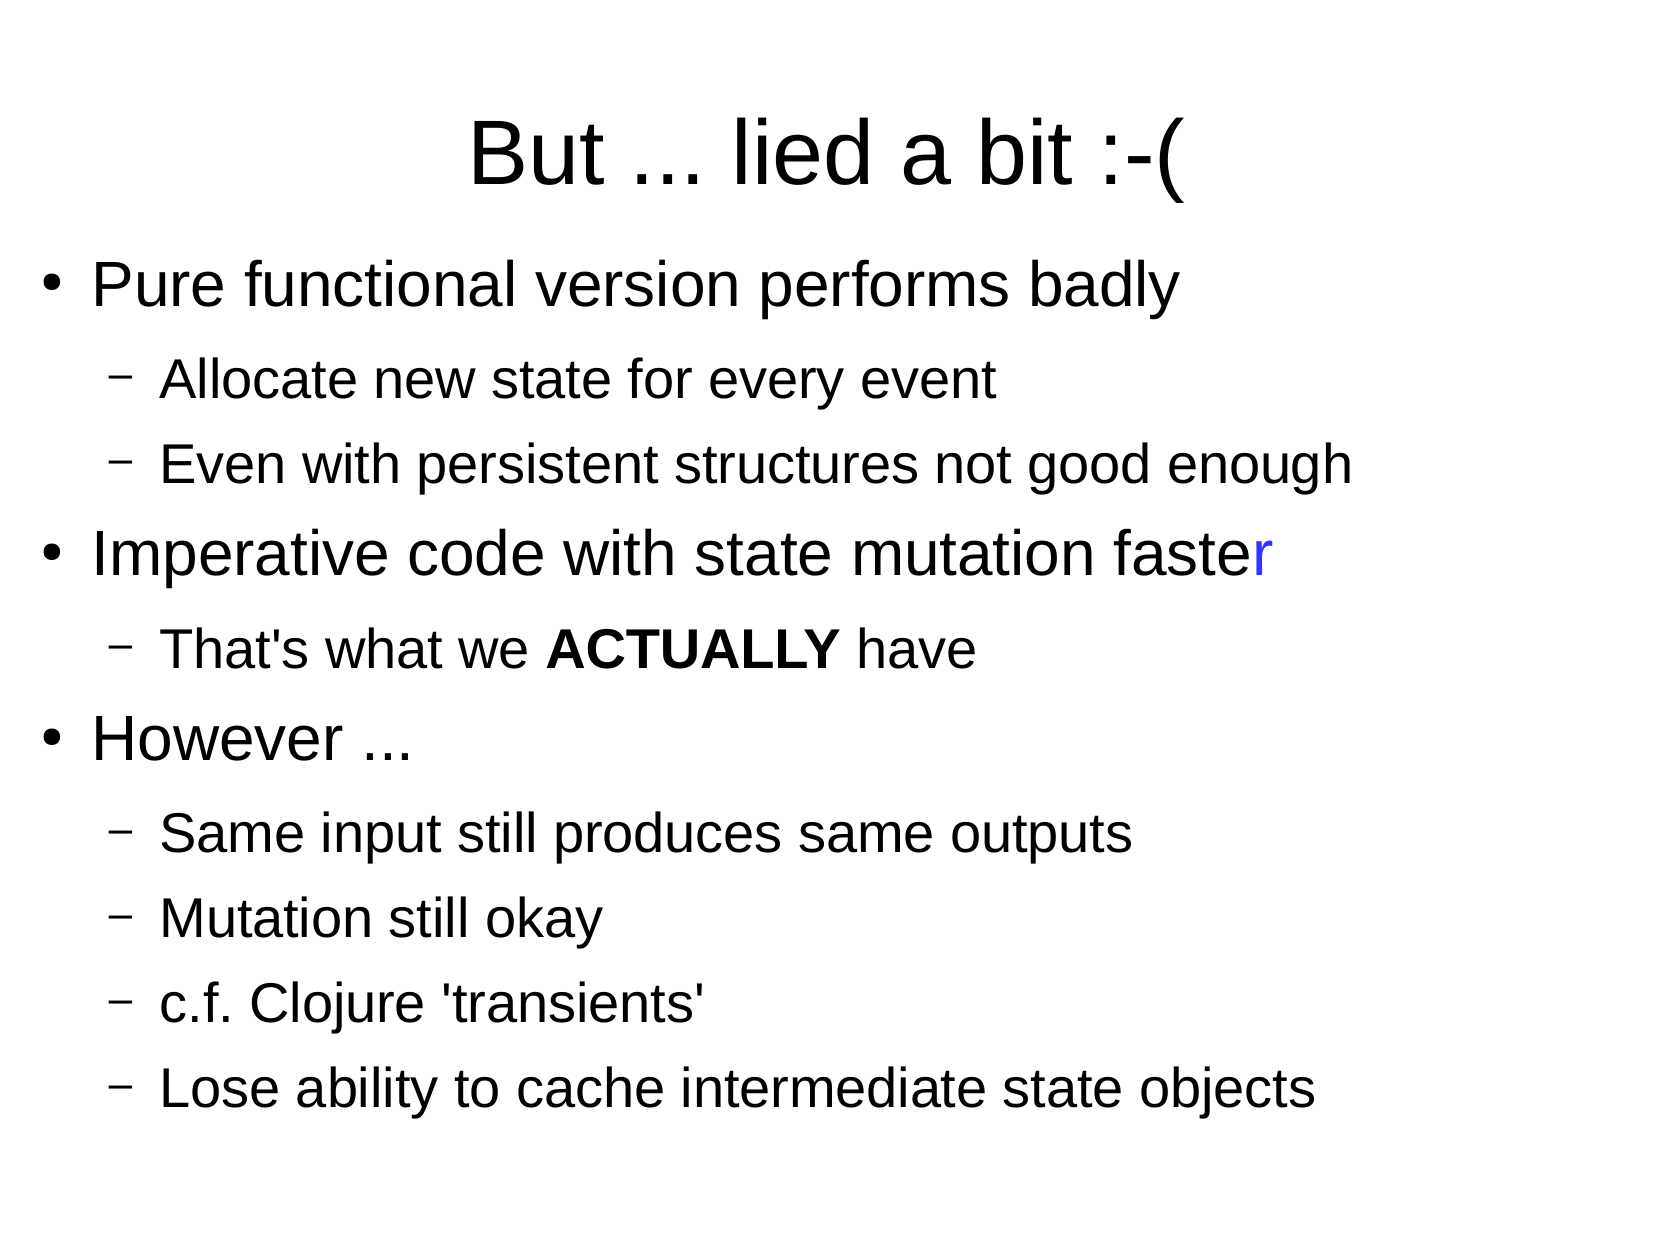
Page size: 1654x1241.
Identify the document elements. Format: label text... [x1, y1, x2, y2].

list Pure functional version performs badly Allocate new state for every event Even with persistent structures not good enough Imperative code with state mutation faster That's what we ACTUALLY have However ... Same input still produces same outputs Mutation still okay c.f. Clojure 'transients' Lose ability to cache intermediate state objects [23, 248, 1630, 1123]
title But ... lied a bit :-( [82, 49, 1571, 248]
